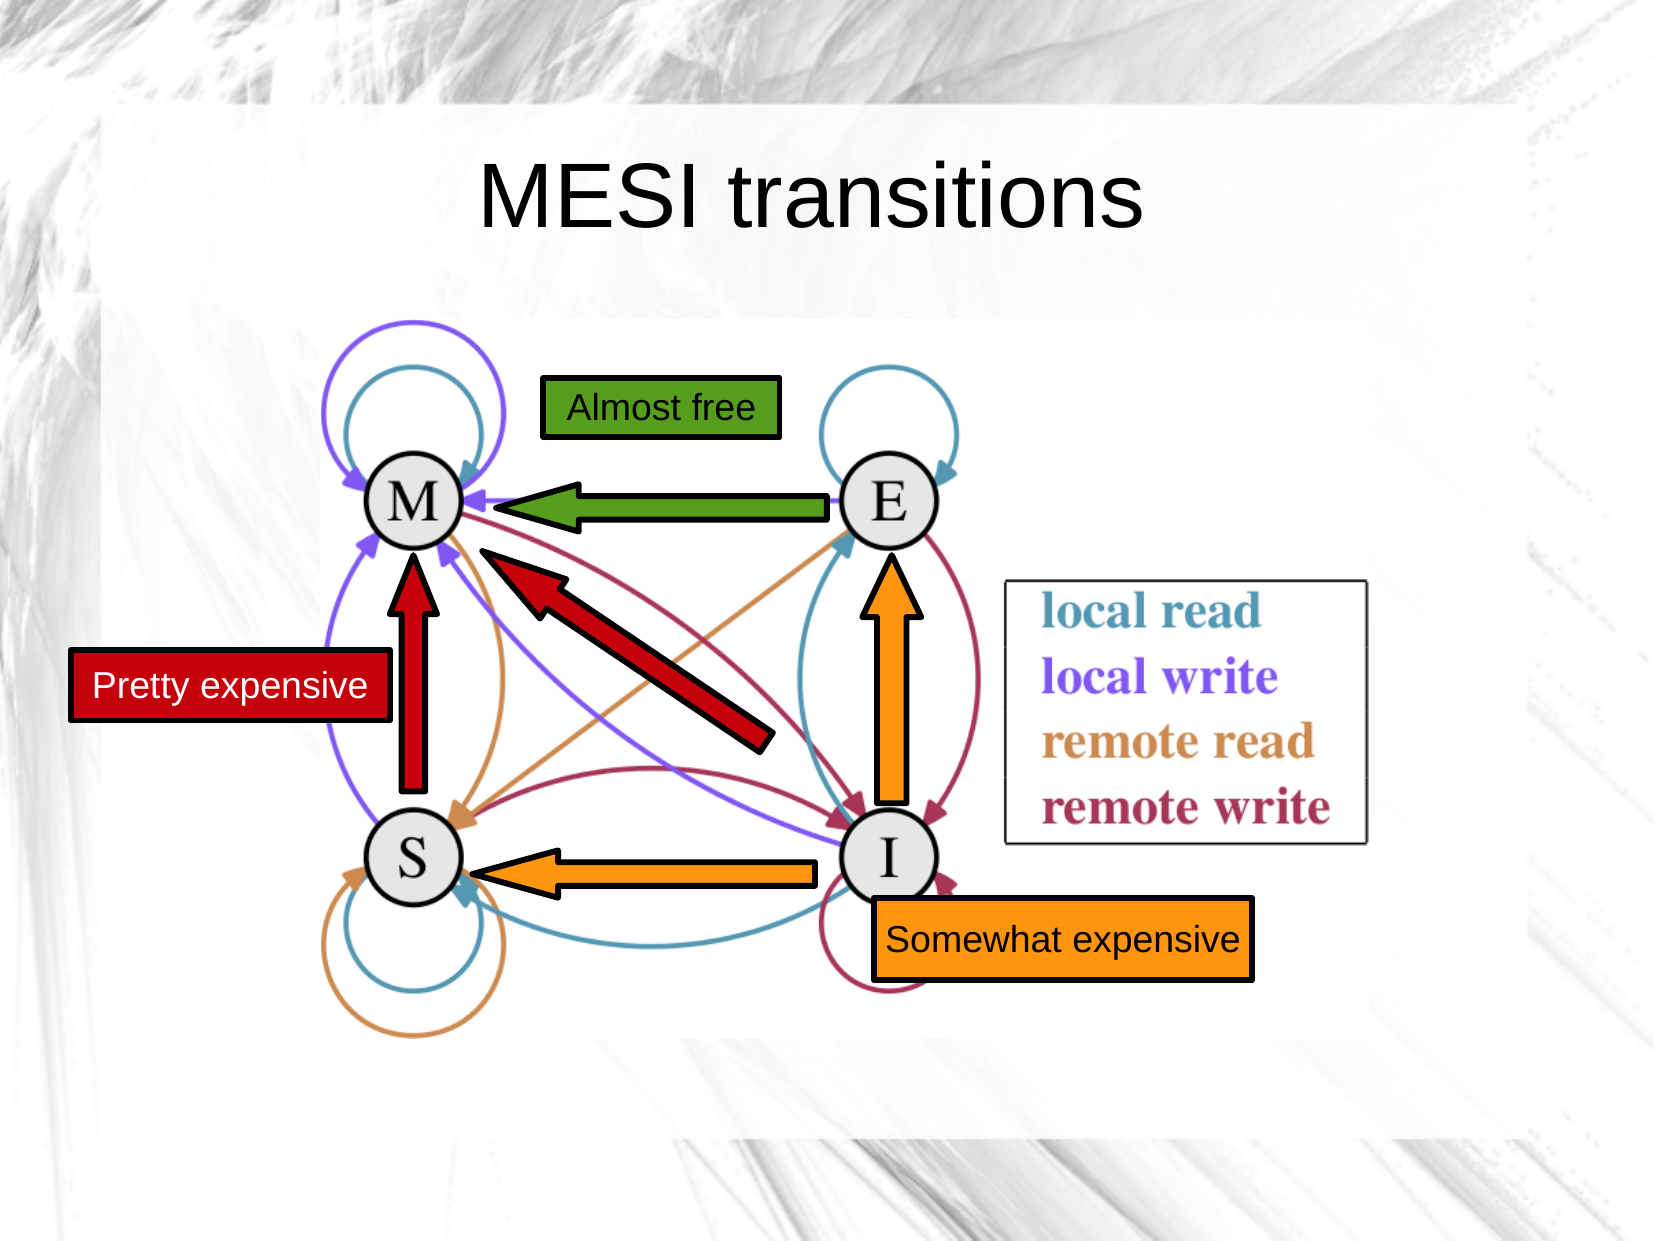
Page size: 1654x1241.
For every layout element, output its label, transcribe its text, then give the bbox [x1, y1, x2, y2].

picture [0, 0, 1654, 1241]
text_box [496, 484, 827, 532]
text_box Somewhat expensive [874, 897, 1252, 981]
text_box Almost free [543, 377, 780, 438]
text_box [862, 555, 922, 804]
text_box [472, 850, 816, 898]
text_box [389, 555, 438, 792]
text_box Pretty expensive [70, 649, 390, 721]
title MESI transitions [118, 112, 1506, 281]
text_box [482, 551, 773, 753]
